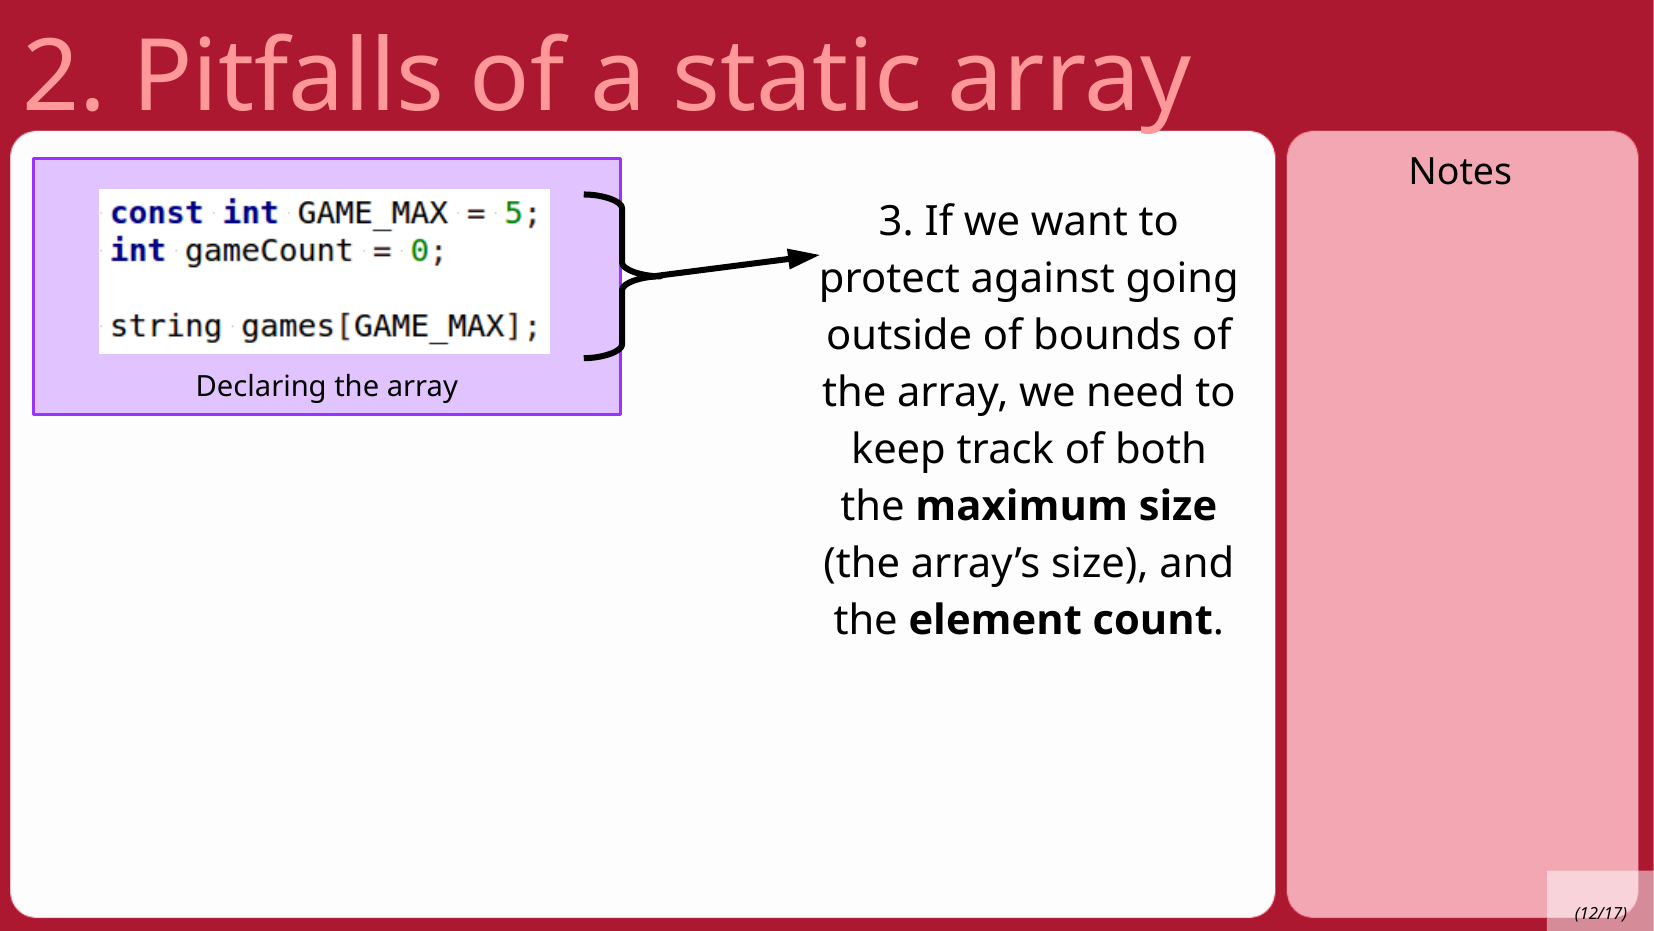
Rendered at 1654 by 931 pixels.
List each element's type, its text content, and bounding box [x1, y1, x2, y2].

picture [0, 0, 1654, 931]
text_box Notes [1290, 141, 1631, 199]
text_box Declaring the array [33, 158, 621, 415]
text_box (16/17) [1546, 877, 1654, 931]
title 2. Pitfalls of a static array [22, 7, 1511, 136]
text_box 3. If we want to protect against going outside of bounds of the array, we need to keep track of both the maximum size (the array’s size), and the element count. [818, 190, 1240, 567]
